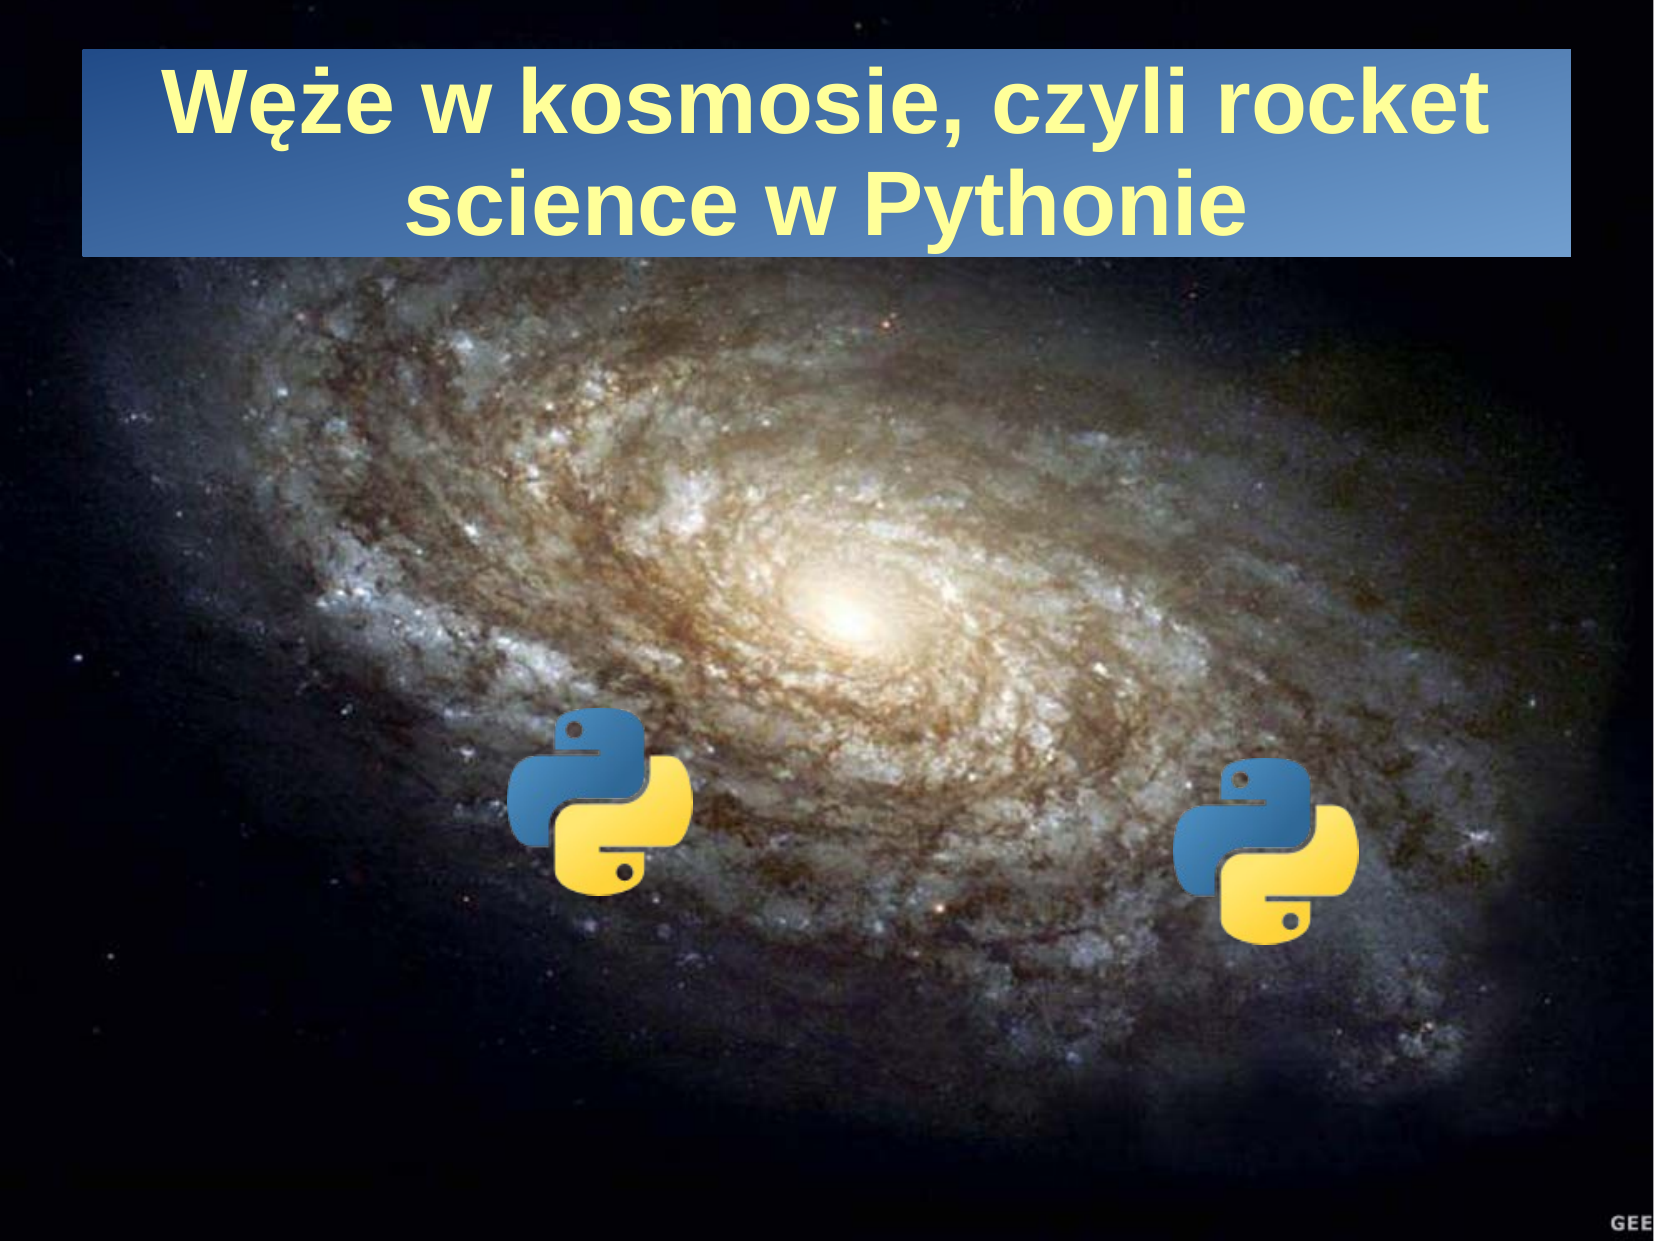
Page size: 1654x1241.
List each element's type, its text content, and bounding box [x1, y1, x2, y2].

title Węże w kosmosie, czyli rocket science w Pythonie [82, 49, 1571, 257]
picture [0, 0, 1654, 1241]
